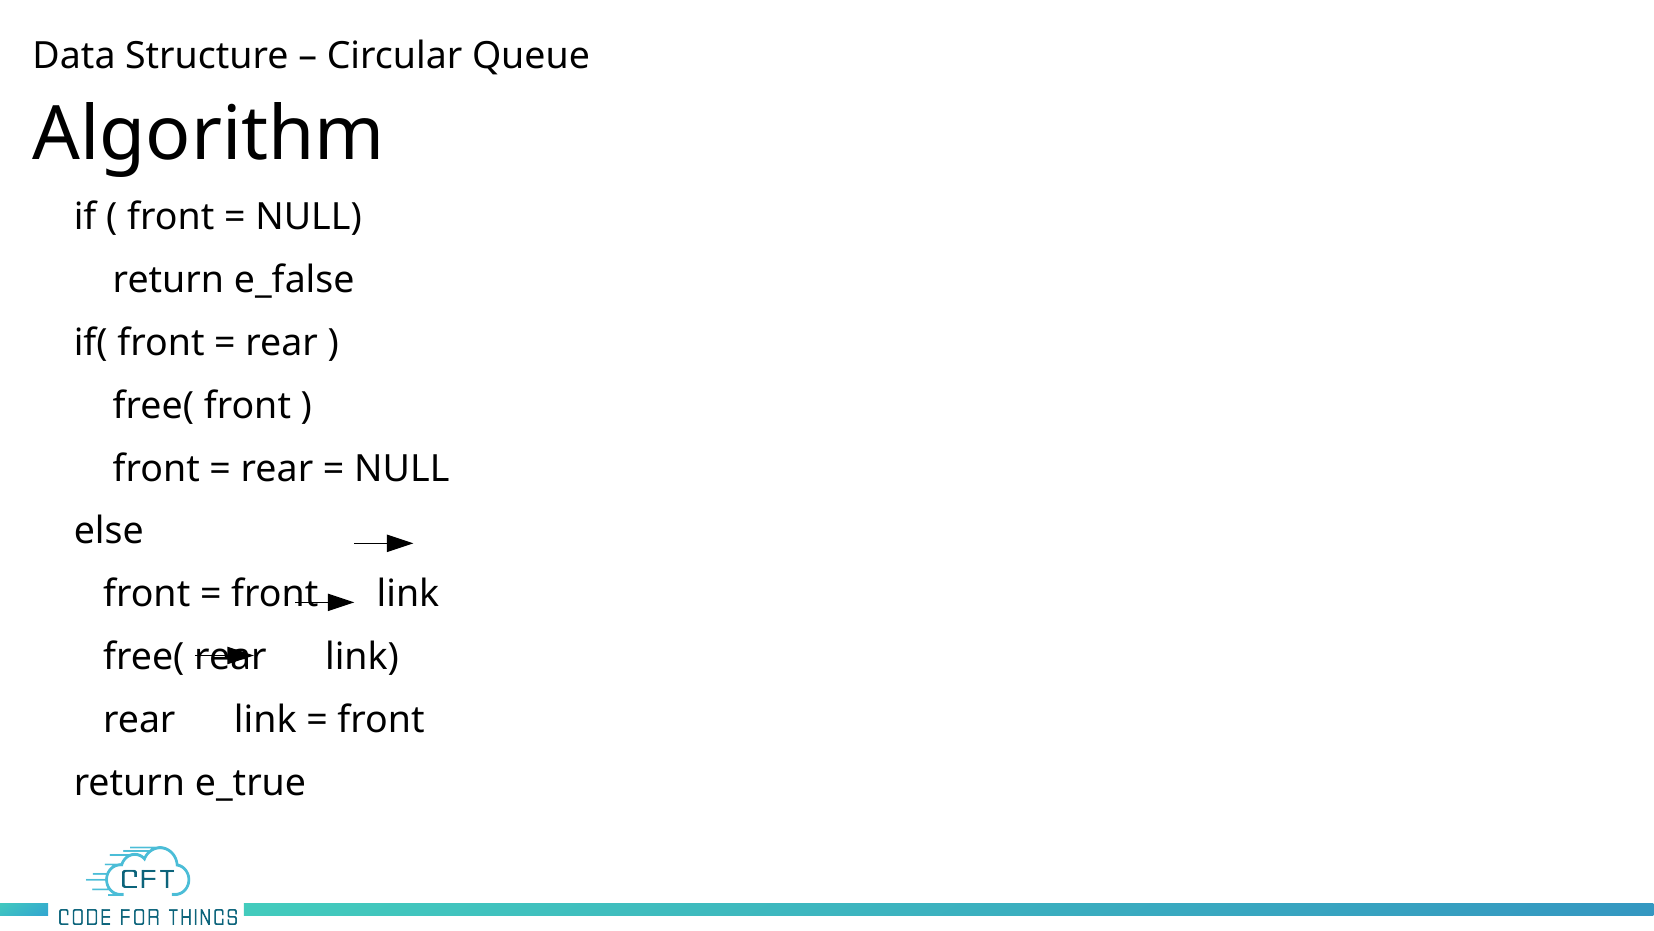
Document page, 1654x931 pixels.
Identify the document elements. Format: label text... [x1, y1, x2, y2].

text_box if ( front = NULL) return e_false if( front = rear ) free( front ) front = rear = NULL else front = front link free( rear link) rear link = front return e_true [0, 182, 727, 851]
title Data Structure – Circular Queue Algorithm [32, 11, 1524, 199]
picture [59, 851, 237, 925]
